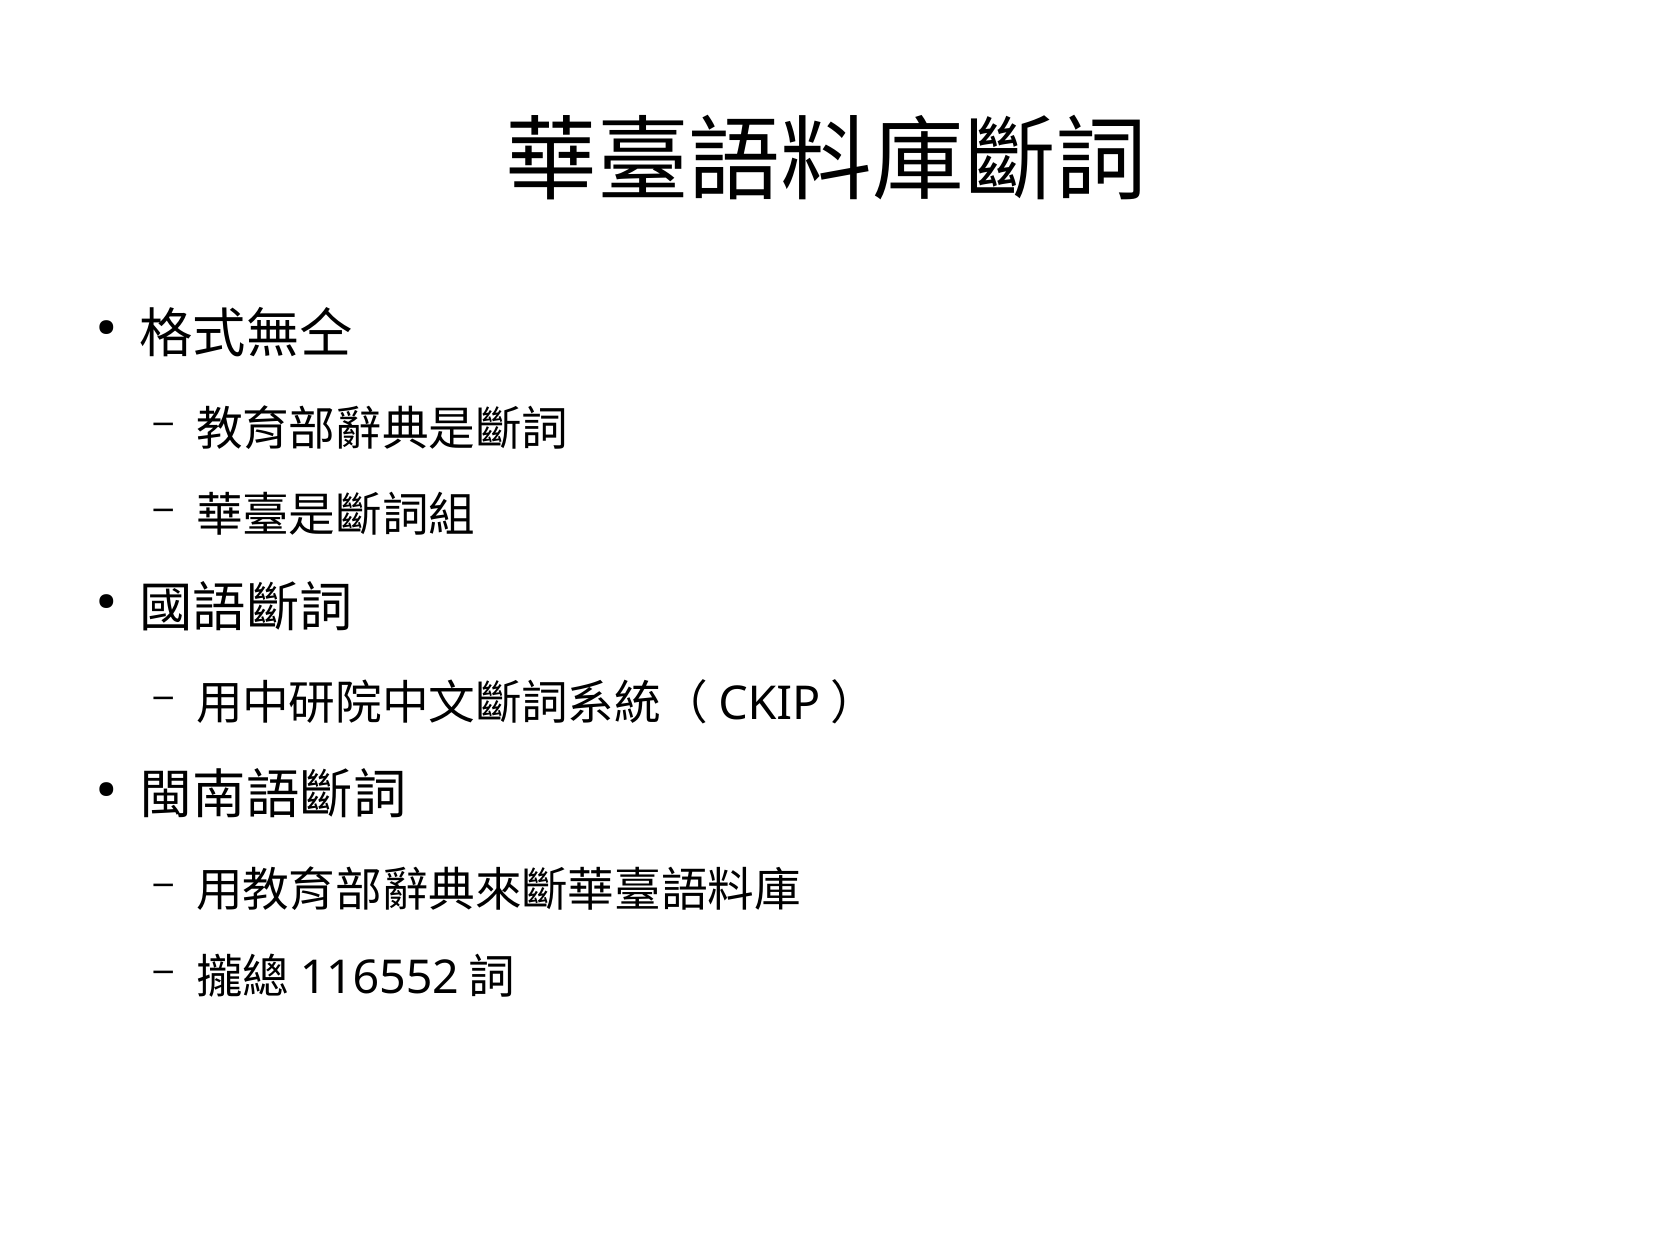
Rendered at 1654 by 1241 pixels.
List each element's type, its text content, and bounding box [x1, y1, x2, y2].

list 格式無仝 教育部辭典是斷詞 華臺是斷詞組 國語斷詞 用中研院中文斷詞系統（CKIP） 閩南語斷詞 用教育部辭典來斷華臺語料庫 攏總116552詞 [82, 290, 1538, 1010]
title 華臺語料庫斷詞 [82, 49, 1571, 257]
